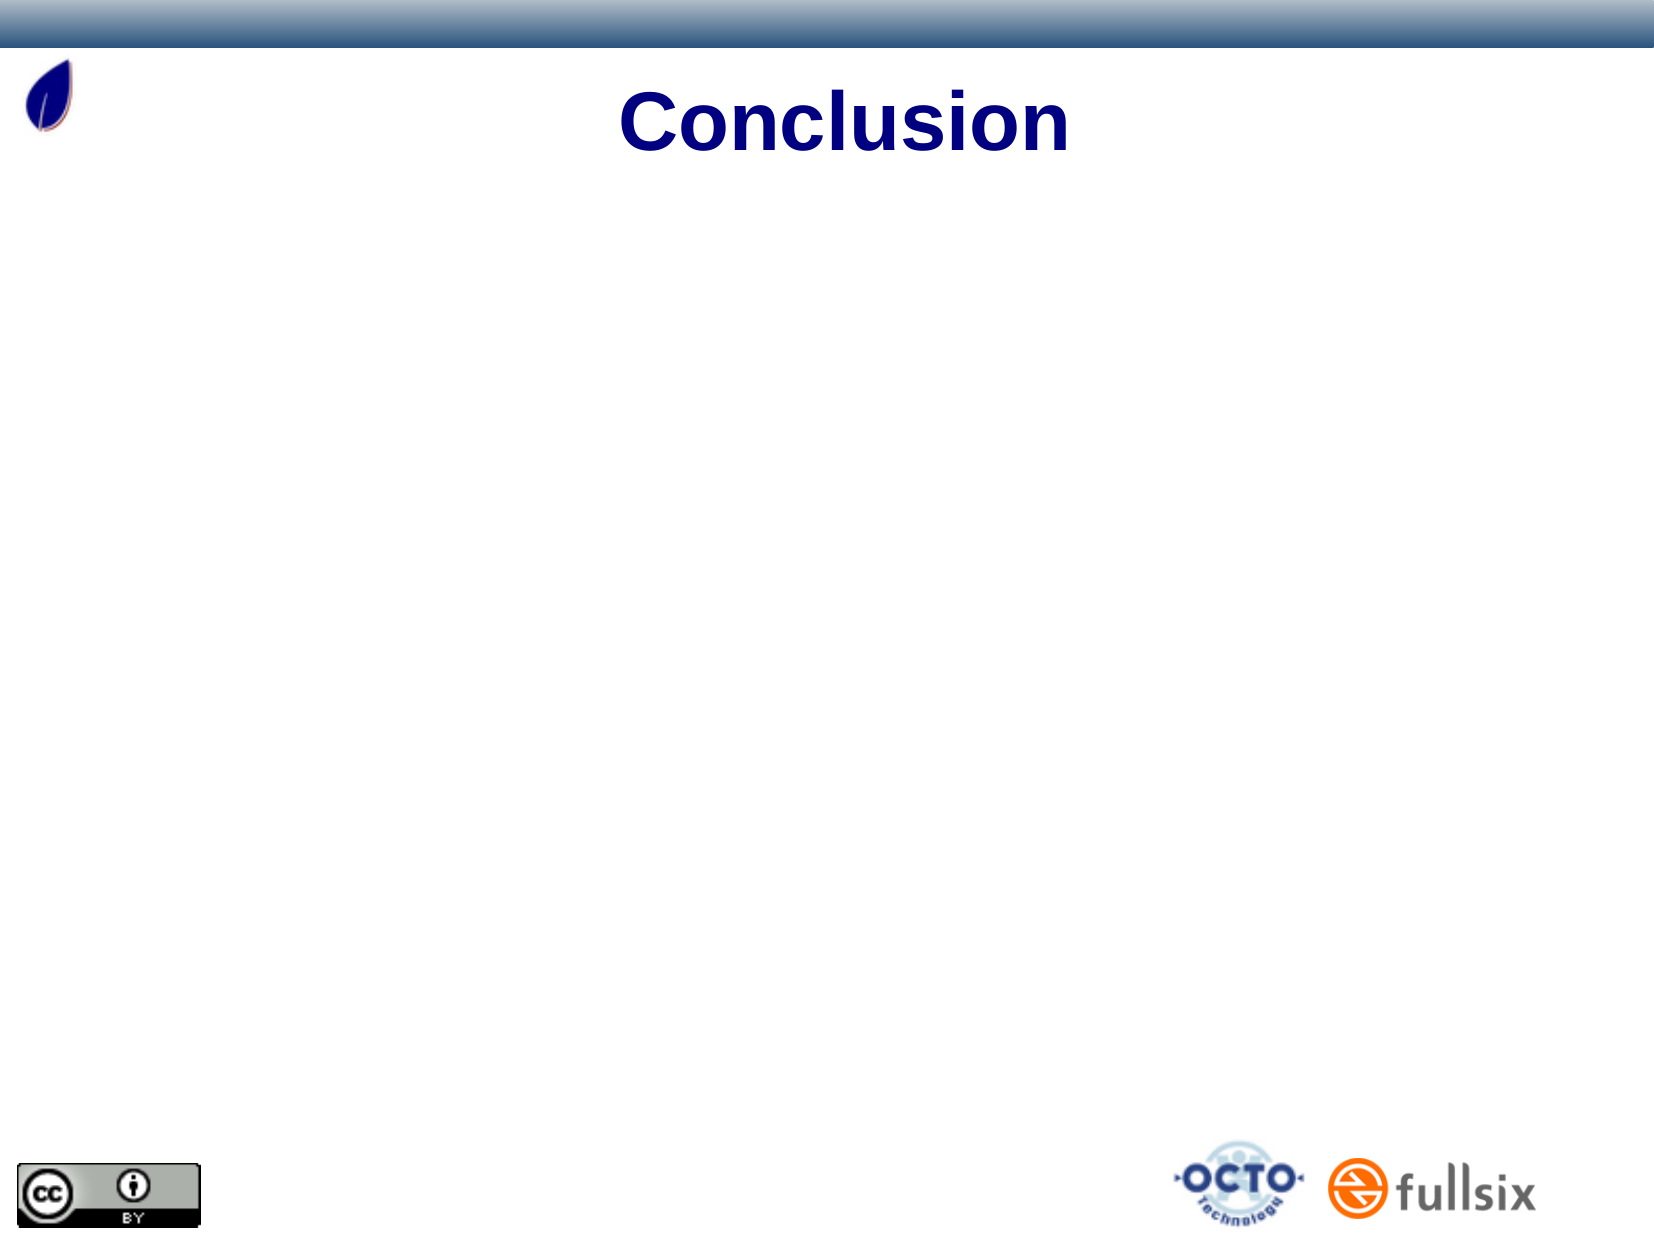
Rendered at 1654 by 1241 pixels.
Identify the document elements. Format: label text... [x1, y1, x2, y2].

picture [14, 55, 89, 136]
picture [1166, 1138, 1313, 1235]
picture [17, 1163, 201, 1228]
picture [1328, 1158, 1536, 1219]
title Conclusion [156, 55, 1534, 188]
